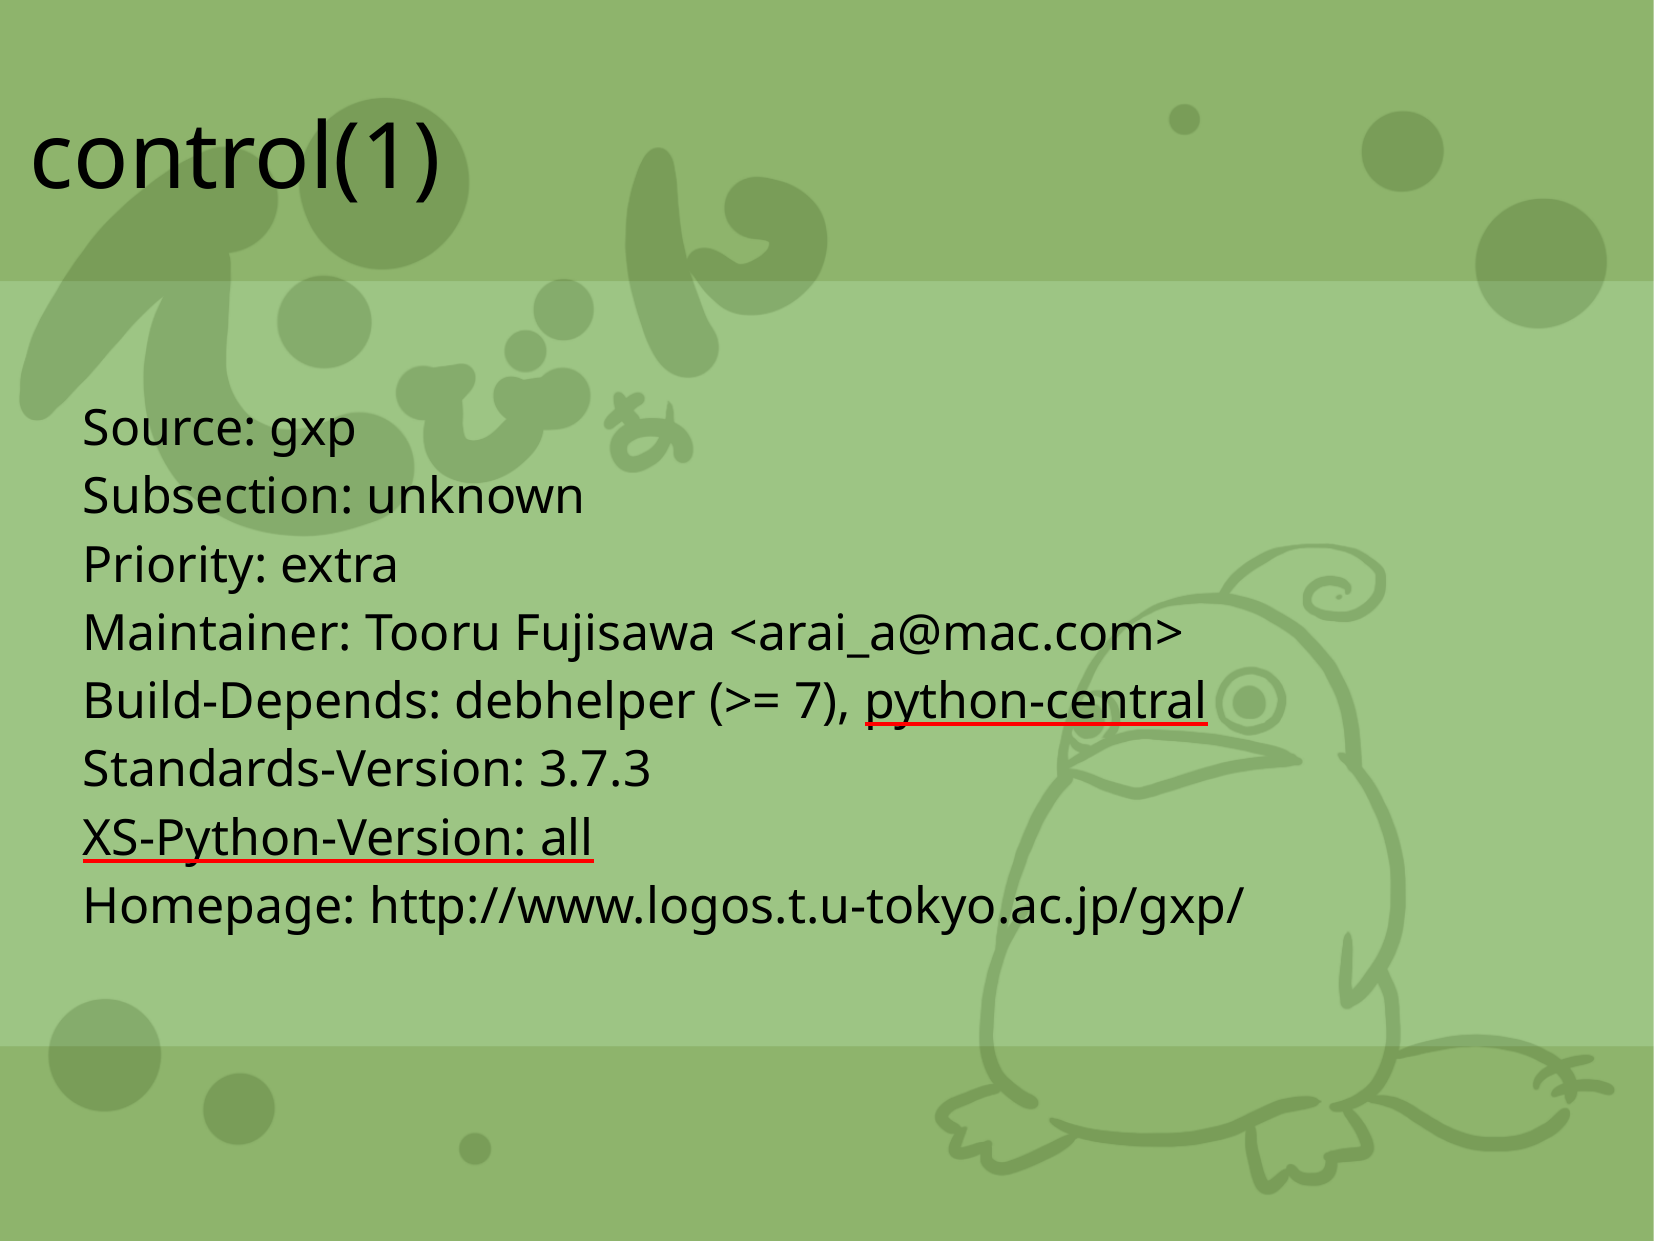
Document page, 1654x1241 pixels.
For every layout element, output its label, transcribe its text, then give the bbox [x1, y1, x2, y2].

subtitle Source: gxp Subsection: unknown Priority: extra Maintainer: Tooru Fujisawa <arai_a@mac.com> Build-Depends: debhelper (>= 7), python-central Standards-Version: 3.7.3 XS-Python-Version: all Homepage: http://www.logos.t.u-tokyo.ac.jp/gxp/ [82, 289, 1571, 1109]
title control(1) [29, 49, 1625, 257]
picture [0, 0, 1654, 1241]
